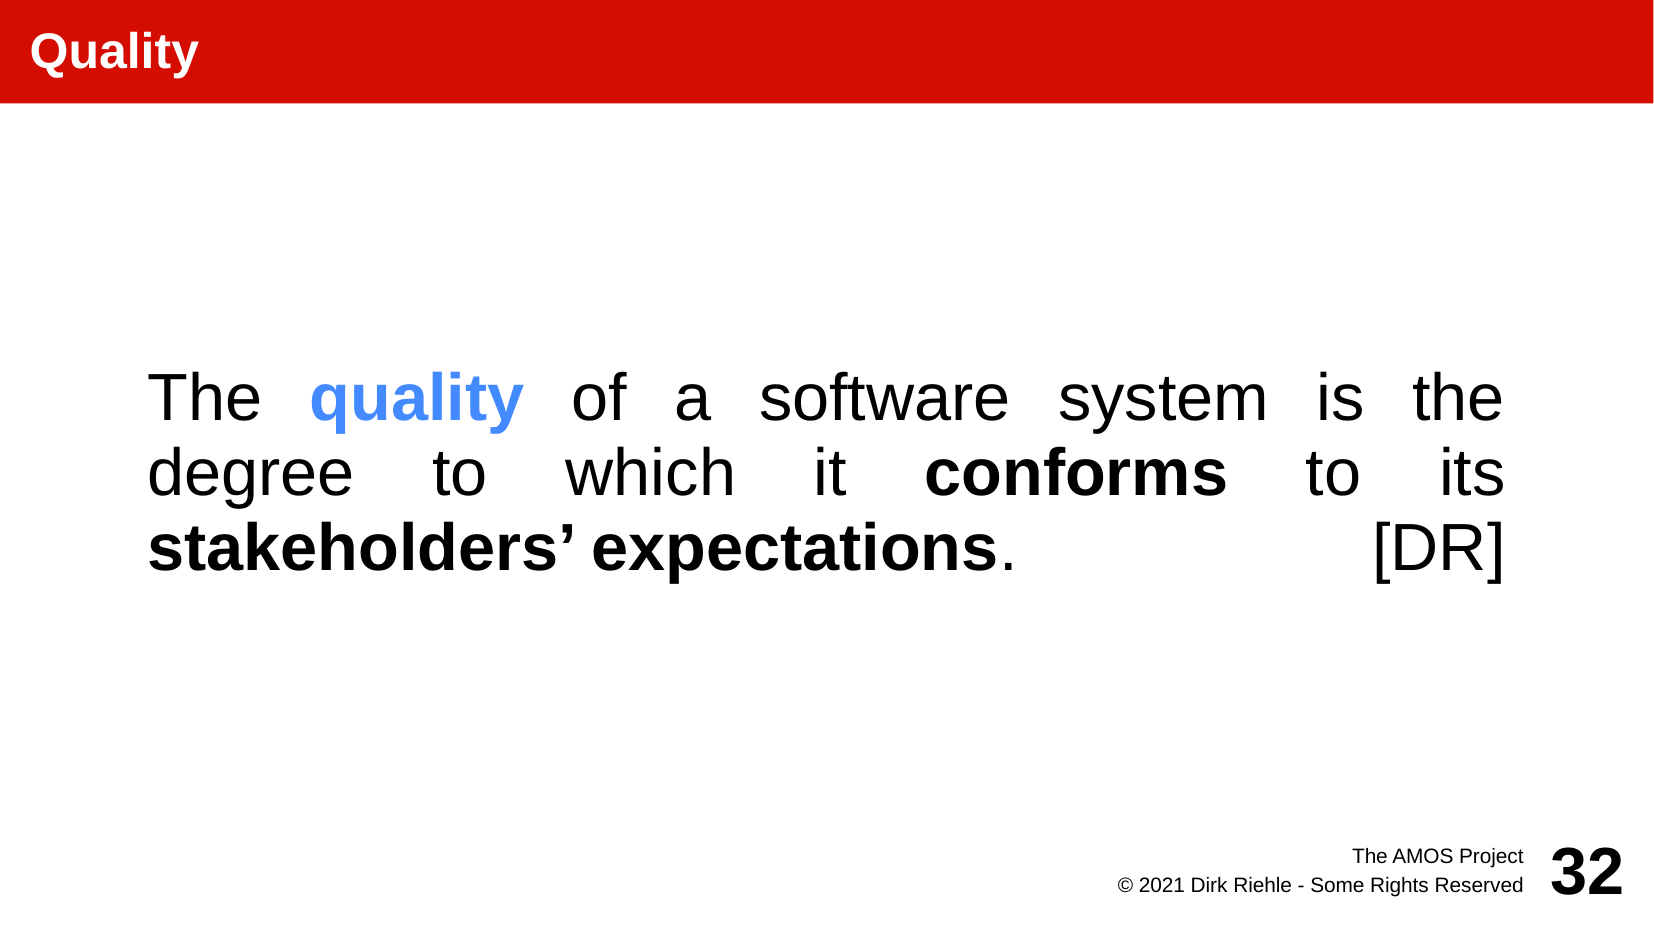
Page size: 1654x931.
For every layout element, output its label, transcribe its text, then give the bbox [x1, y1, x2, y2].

subtitle The quality of a software system is the degree to which it conforms to its stakeholders’ expectations. [DR] [29, 132, 1625, 813]
title Quality [0, 0, 1654, 104]
